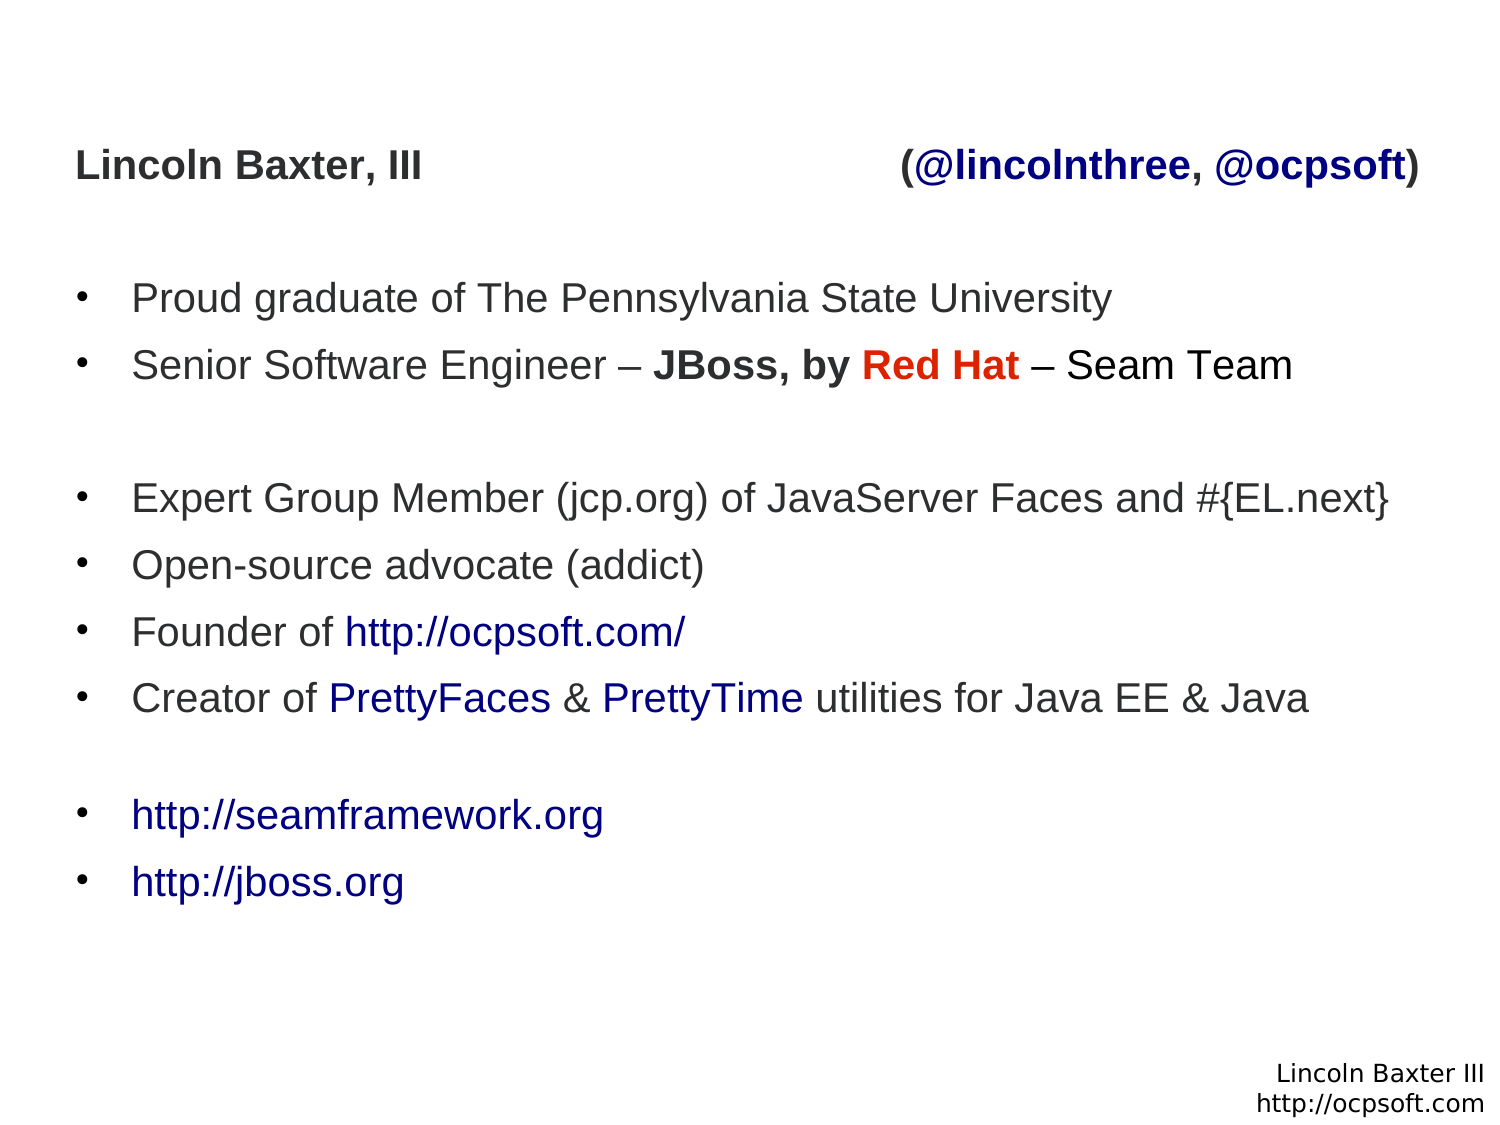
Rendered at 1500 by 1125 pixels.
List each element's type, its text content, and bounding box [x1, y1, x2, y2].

subtitle Lincoln Baxter, III (@lincolnthree, @ocpsoft) Proud graduate of The Pennsylvania State University Senior Software Engineer – JBoss, by Red Hat – Seam Team Expert Group Member (jcp.org) of JavaServer Faces and #{EL.next} Open-source advocate (addict) Founder of http://ocpsoft.com/ Creator of PrettyFaces & PrettyTime utilities for Java EE & Java http://seamframework.org http://jboss.org [75, 119, 1425, 923]
